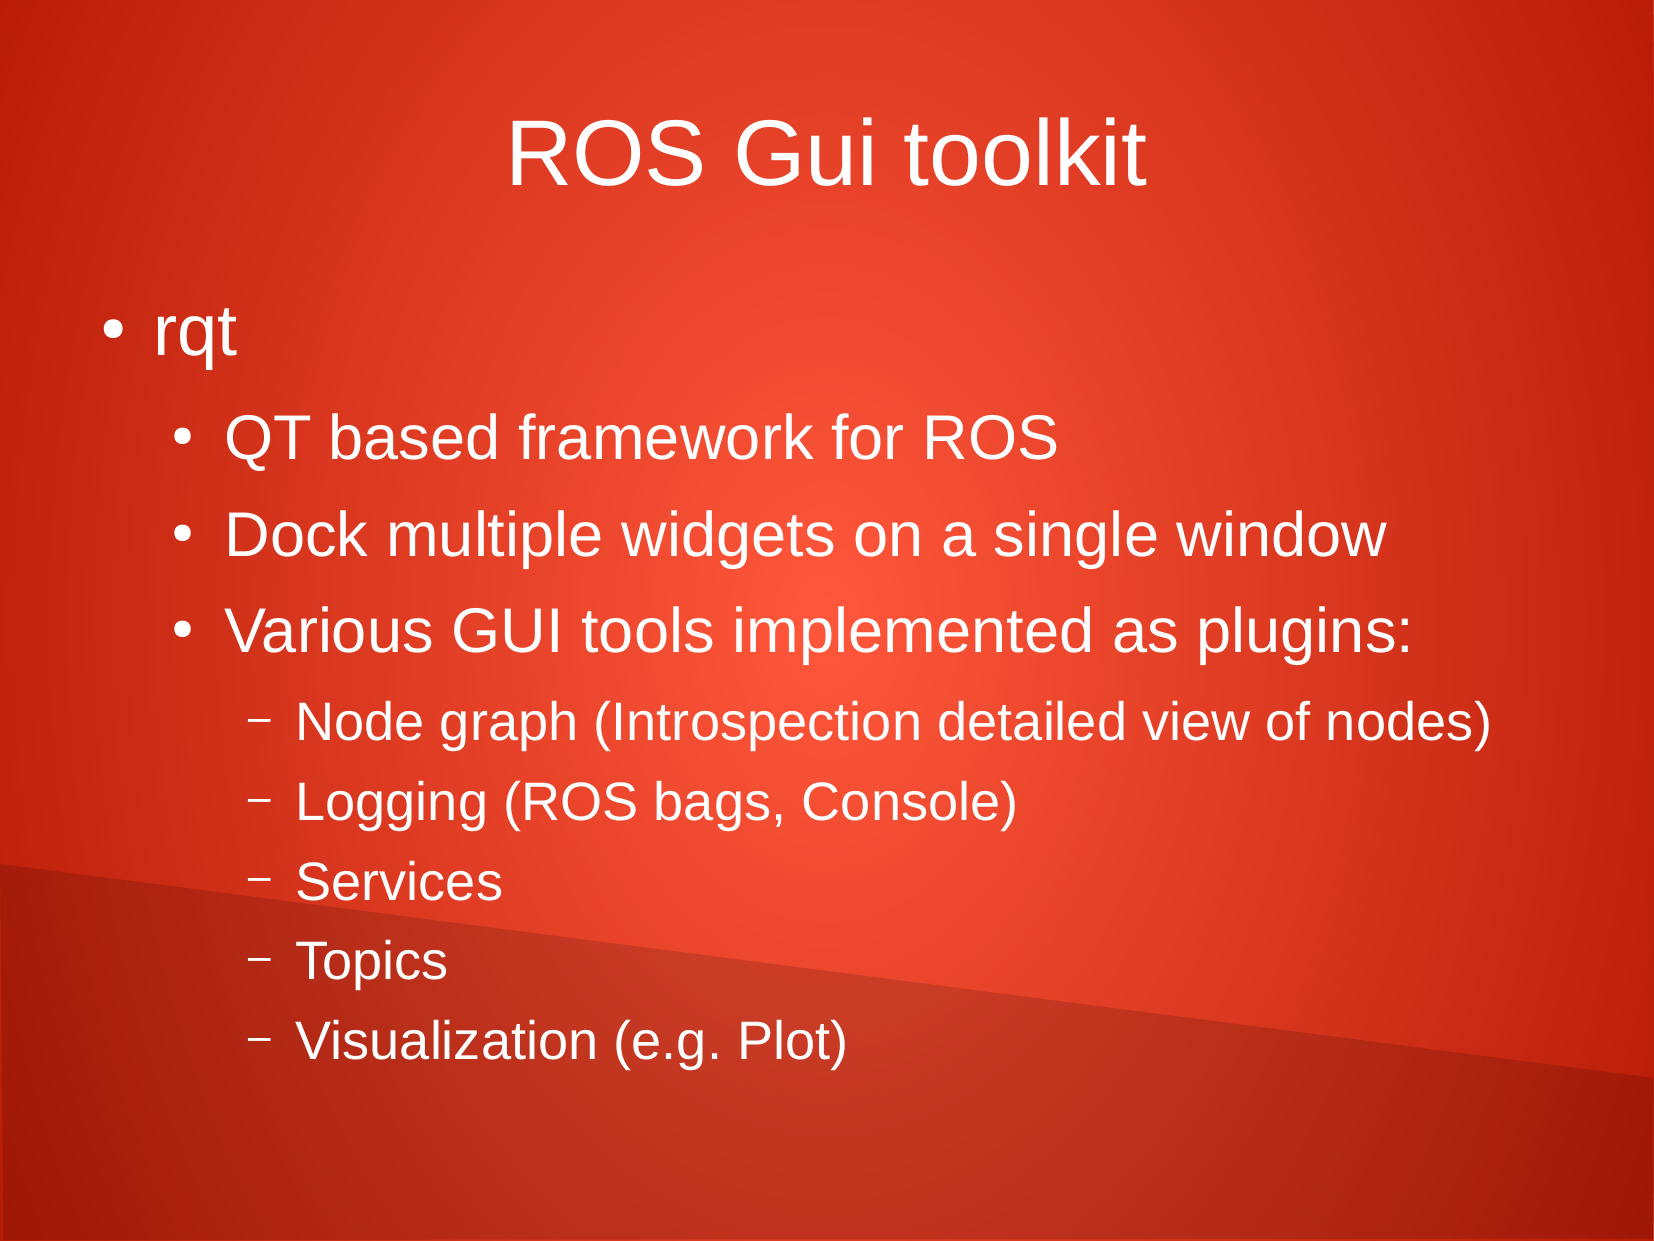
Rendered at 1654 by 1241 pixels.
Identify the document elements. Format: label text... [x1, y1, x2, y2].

title ROS Gui toolkit [82, 49, 1571, 257]
list rqt QT based framework for ROS Dock multiple widgets on a single window Various GUI tools implemented as plugins: Node graph (Introspection detailed view of nodes) Logging (ROS bags, Console) Services Topics Visualization (e.g. Plot) [82, 290, 1538, 1171]
